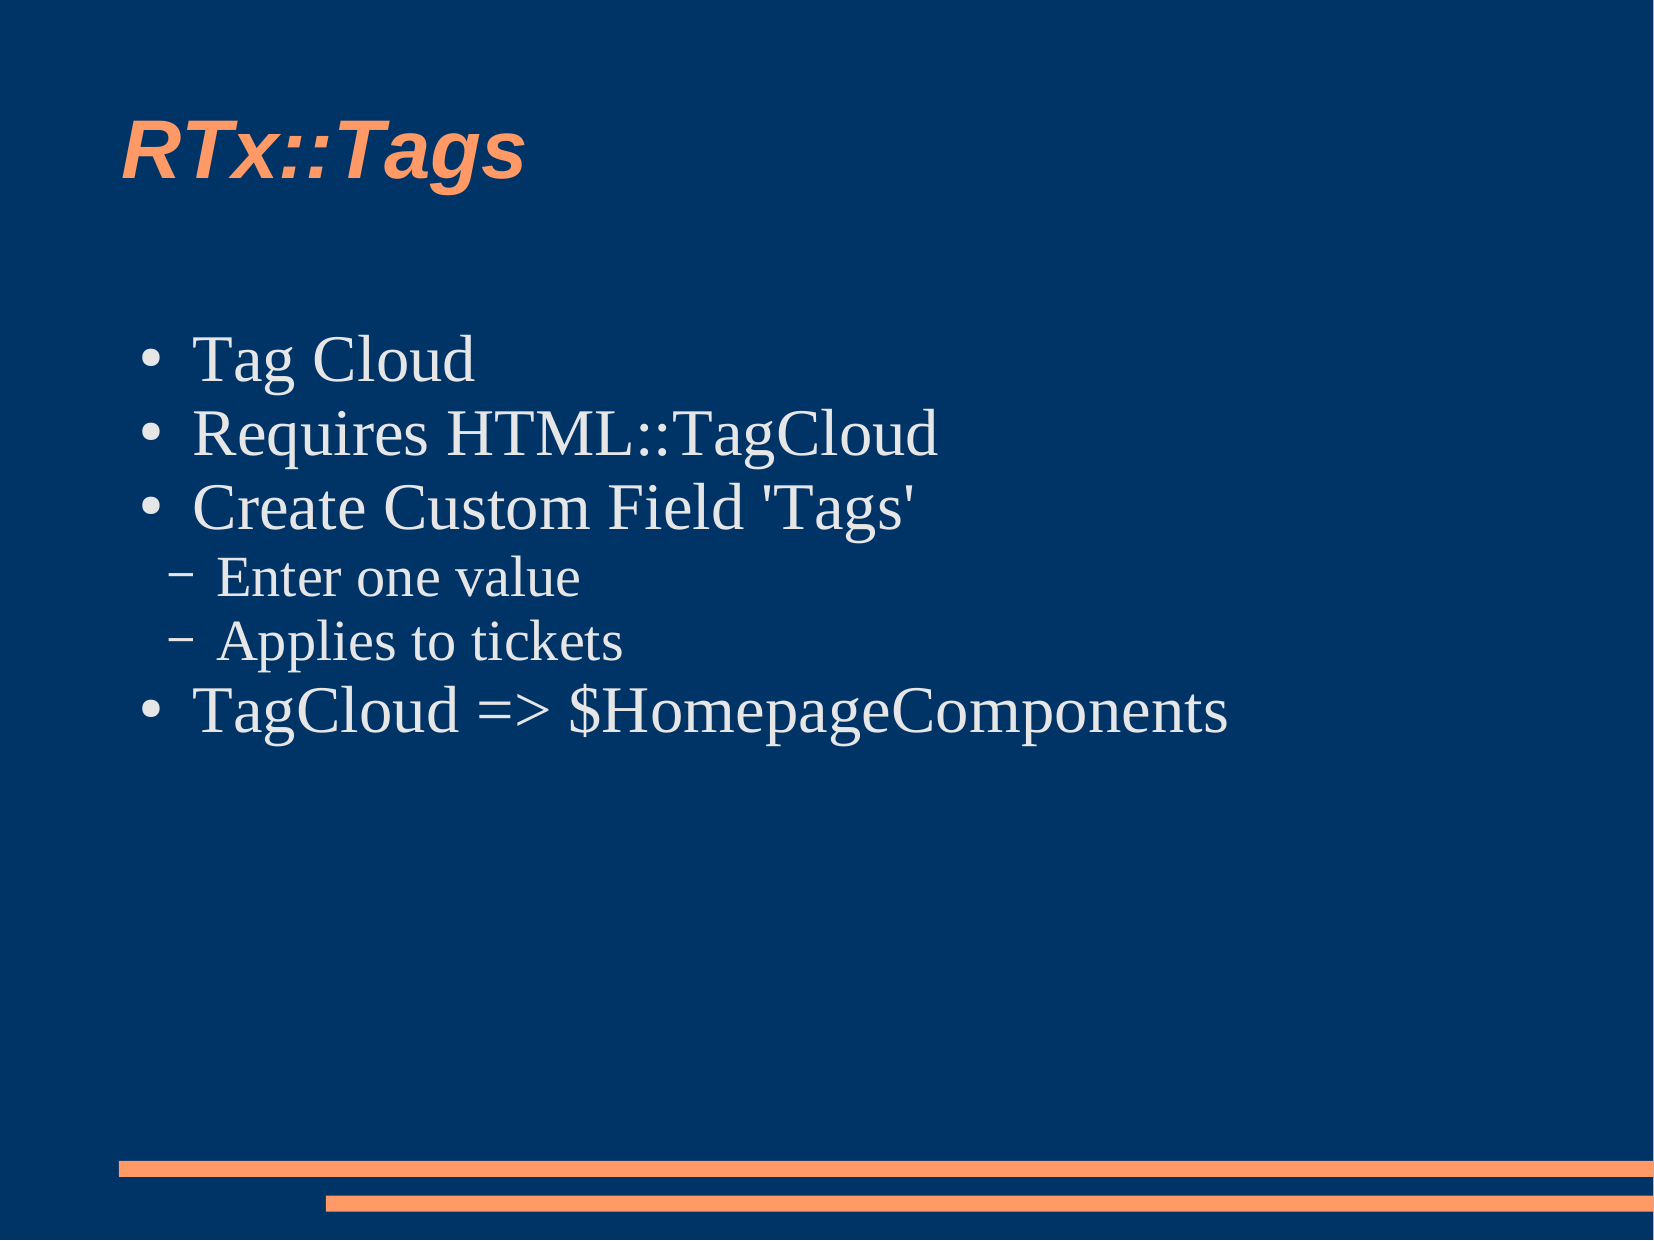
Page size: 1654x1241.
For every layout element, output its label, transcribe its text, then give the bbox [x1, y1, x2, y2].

list Tag Cloud Requires HTML::TagCloud Create Custom Field 'Tags' Enter one value Applies to tickets TagCloud => $HomepageComponents [121, 322, 1561, 1126]
title RTx::Tags [121, 46, 1534, 254]
